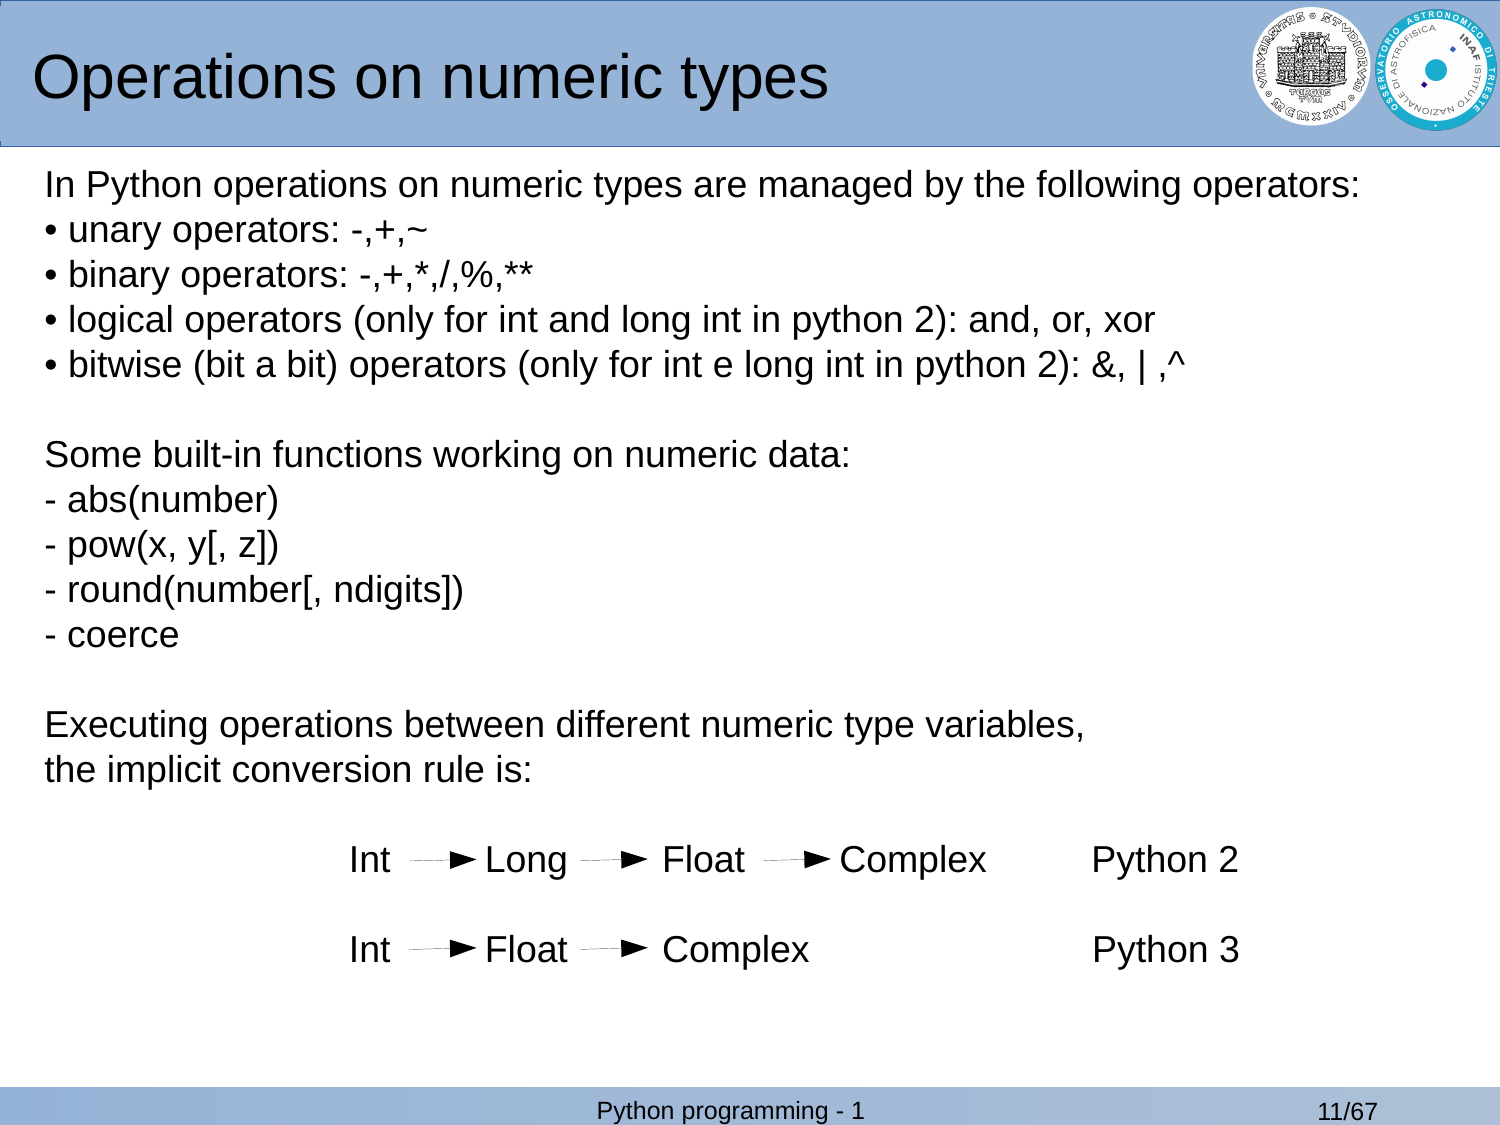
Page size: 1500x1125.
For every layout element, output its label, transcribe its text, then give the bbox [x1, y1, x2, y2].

list In Python operations on numeric types are managed by the following operators: • unary operators: -,+,~ • binary operators: -,+,*,/,%,** • logical operators (only for int and long int in python 2): and, or, xor • bitwise (bit a bit) operators (only for int e long int in python 2): &, | ,^ Some built-in functions working on numeric data: - abs(number) - pow(x, y[, z]) - round(number[, ndigits]) - coerce Executing operations between different numeric type variables, the implicit conversion rule is: Int Long Float Complex Python 2 Int Float Complex Python 3 [29, 152, 1500, 1065]
picture [1253, 0, 1500, 152]
text_box Operations on numeric types [0, 5, 1253, 141]
